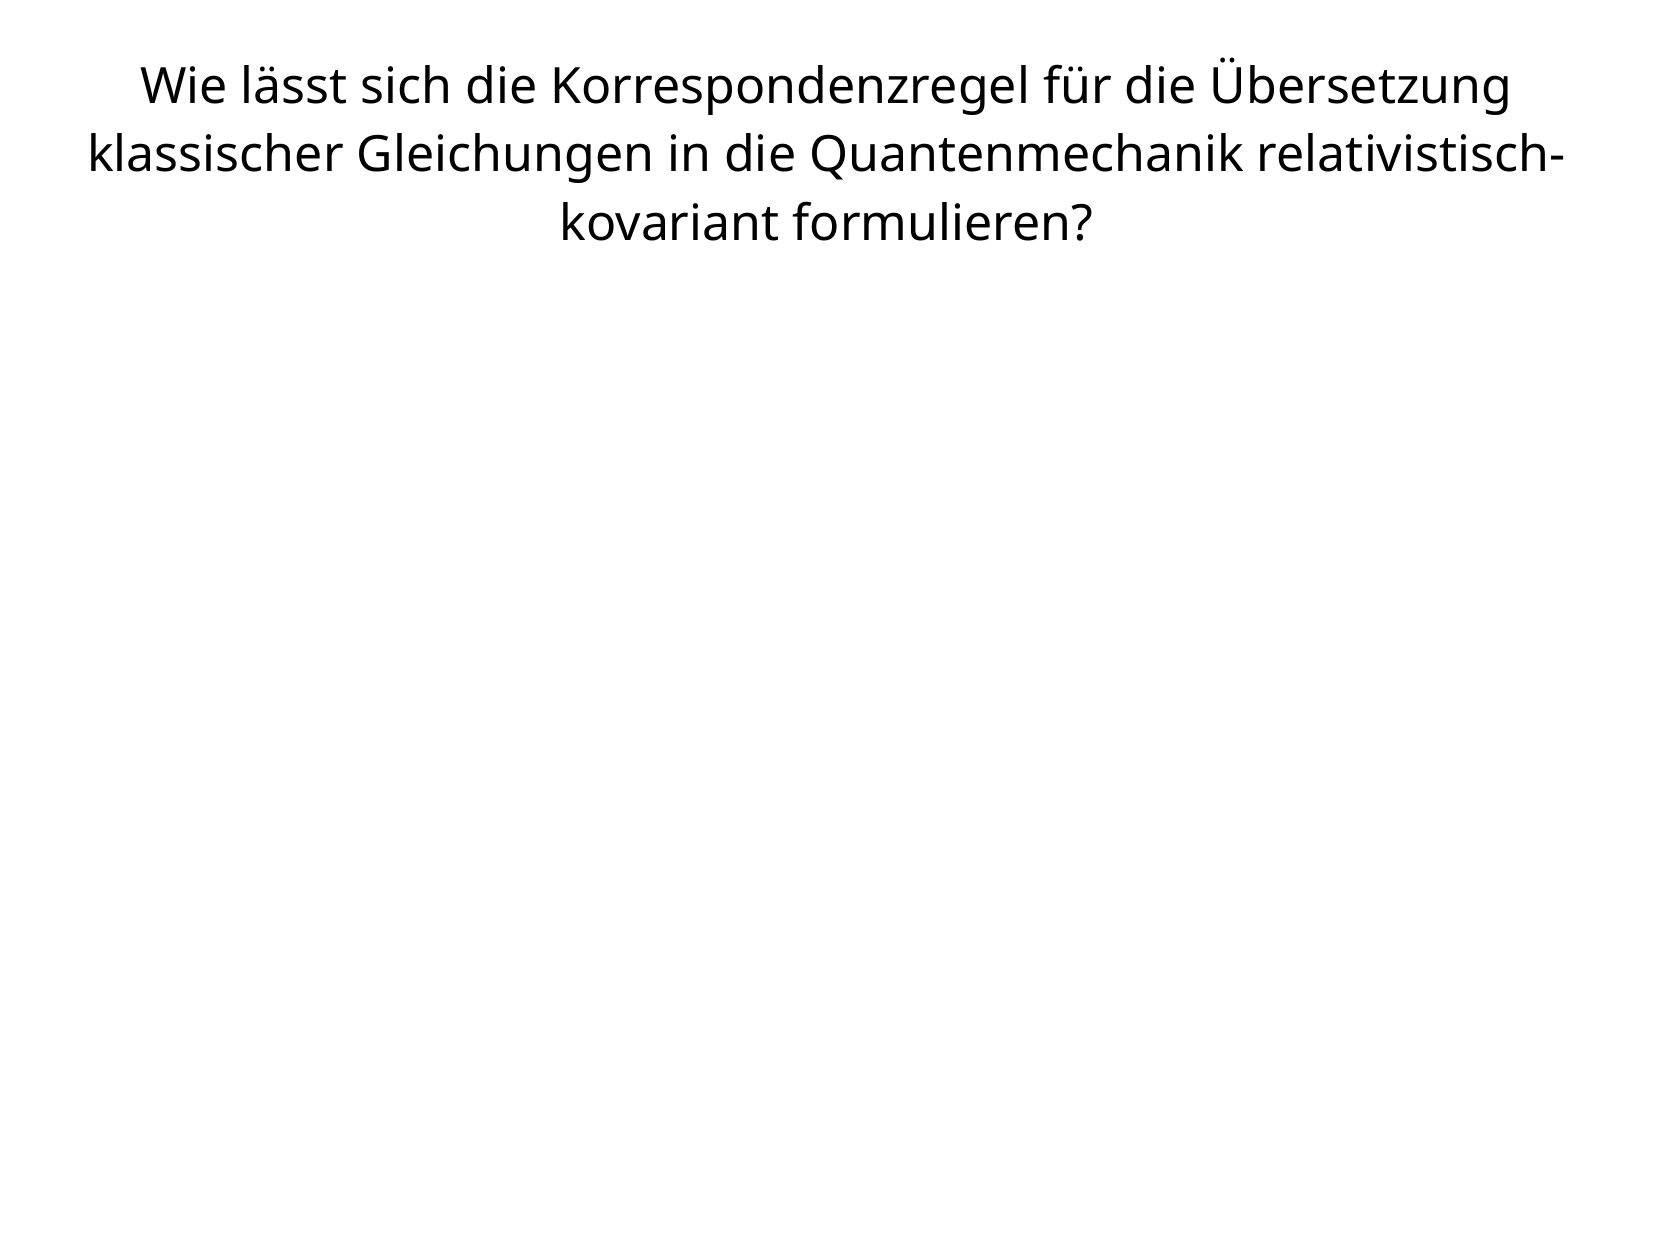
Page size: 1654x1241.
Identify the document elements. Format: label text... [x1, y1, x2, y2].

title Wie lässt sich die Korrespondenzregel für die Übersetzung klassischer Gleichungen in die Quantenmechanik relativistisch-kovariant formulieren? [82, 49, 1571, 257]
